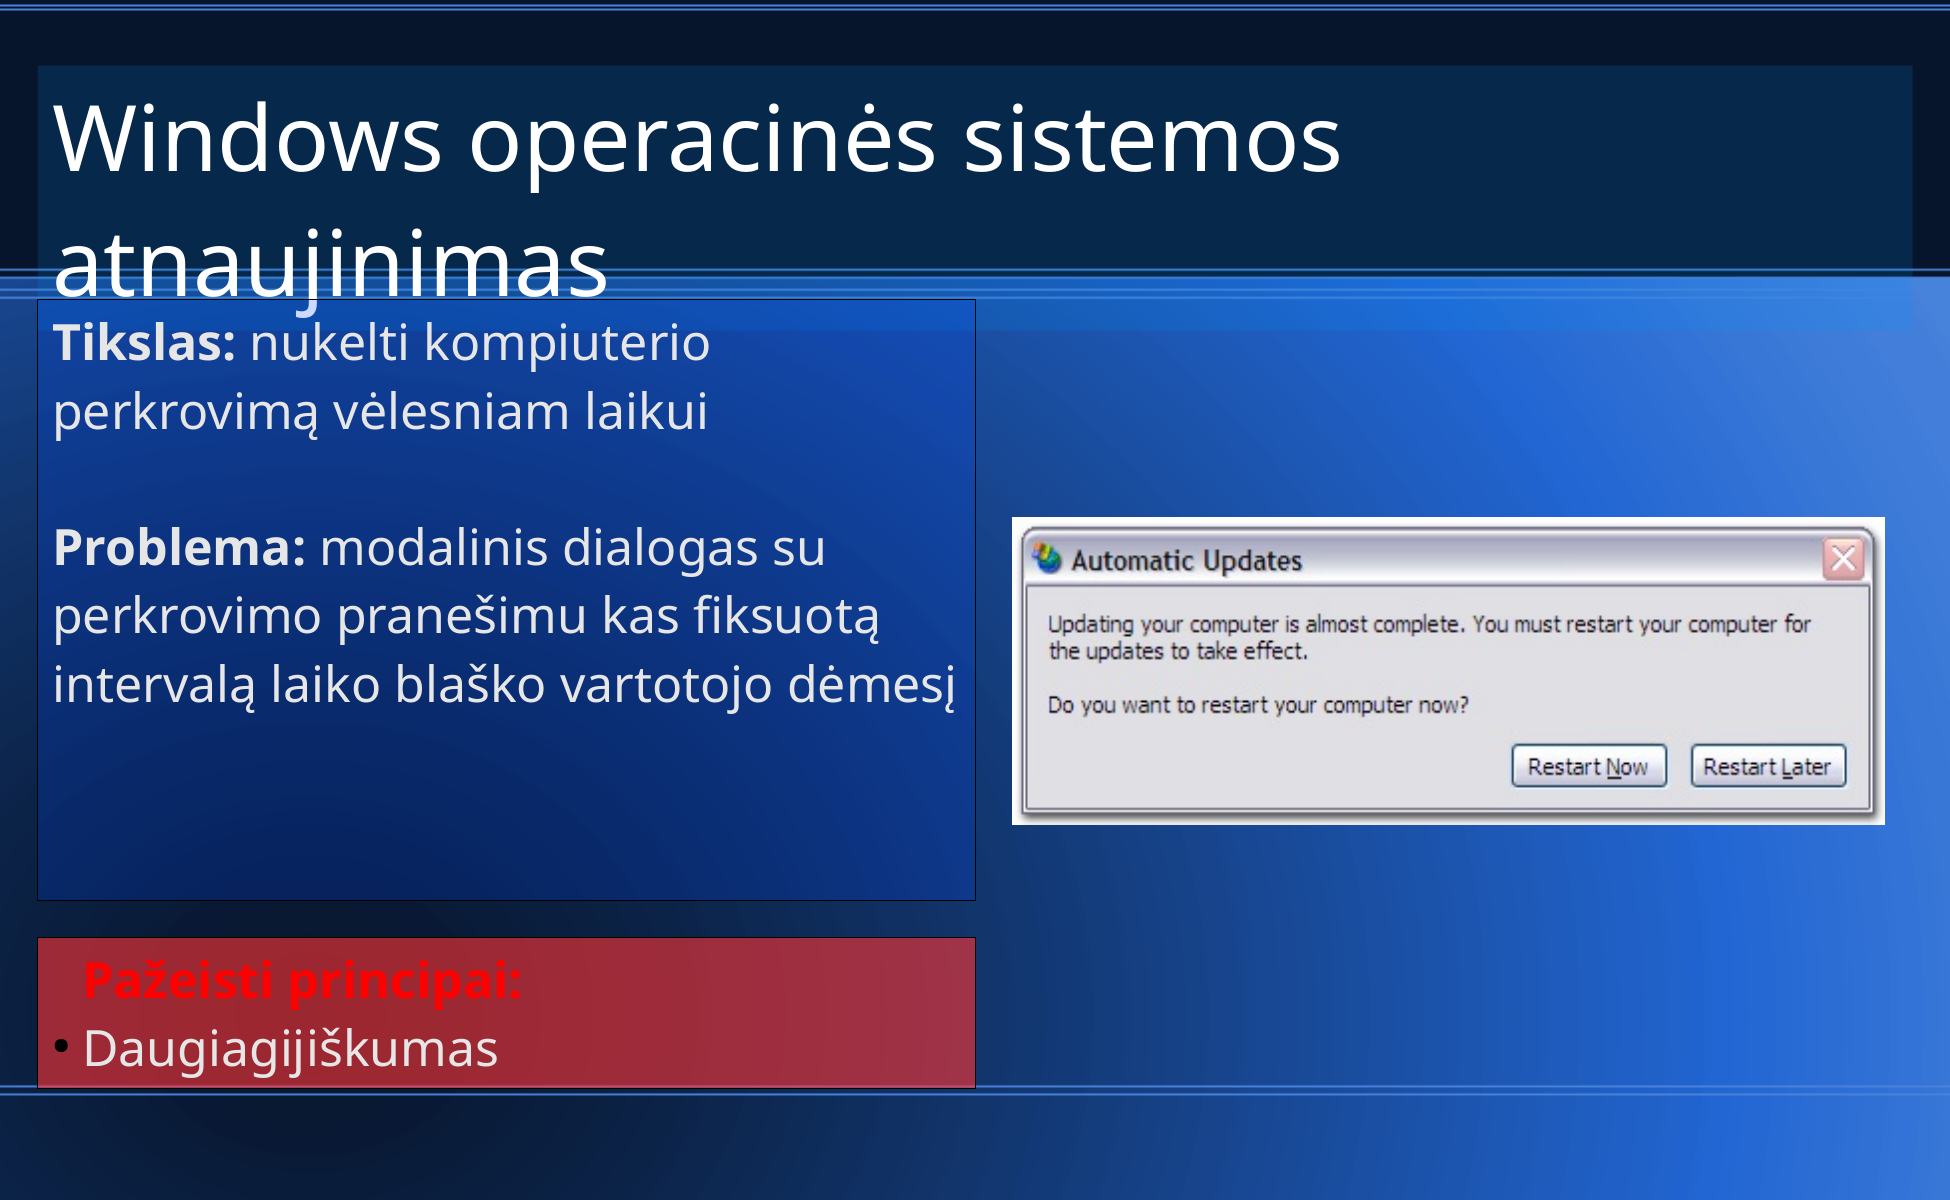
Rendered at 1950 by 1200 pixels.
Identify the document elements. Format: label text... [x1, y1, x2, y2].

text_box Tikslas: nukelti kompiuterio perkrovimą vėlesniam laikui Problema: modalinis dialogas su perkrovimo pranešimu kas fiksuotą intervalą laiko blaško vartotojo dėmesį [37, 299, 976, 901]
text_box Windows operacinės sistemos atnaujinimas [37, 65, 1913, 188]
text_box Pažeisti principai: Daugiagijiškumas [37, 937, 976, 1069]
picture [0, 0, 1950, 1200]
